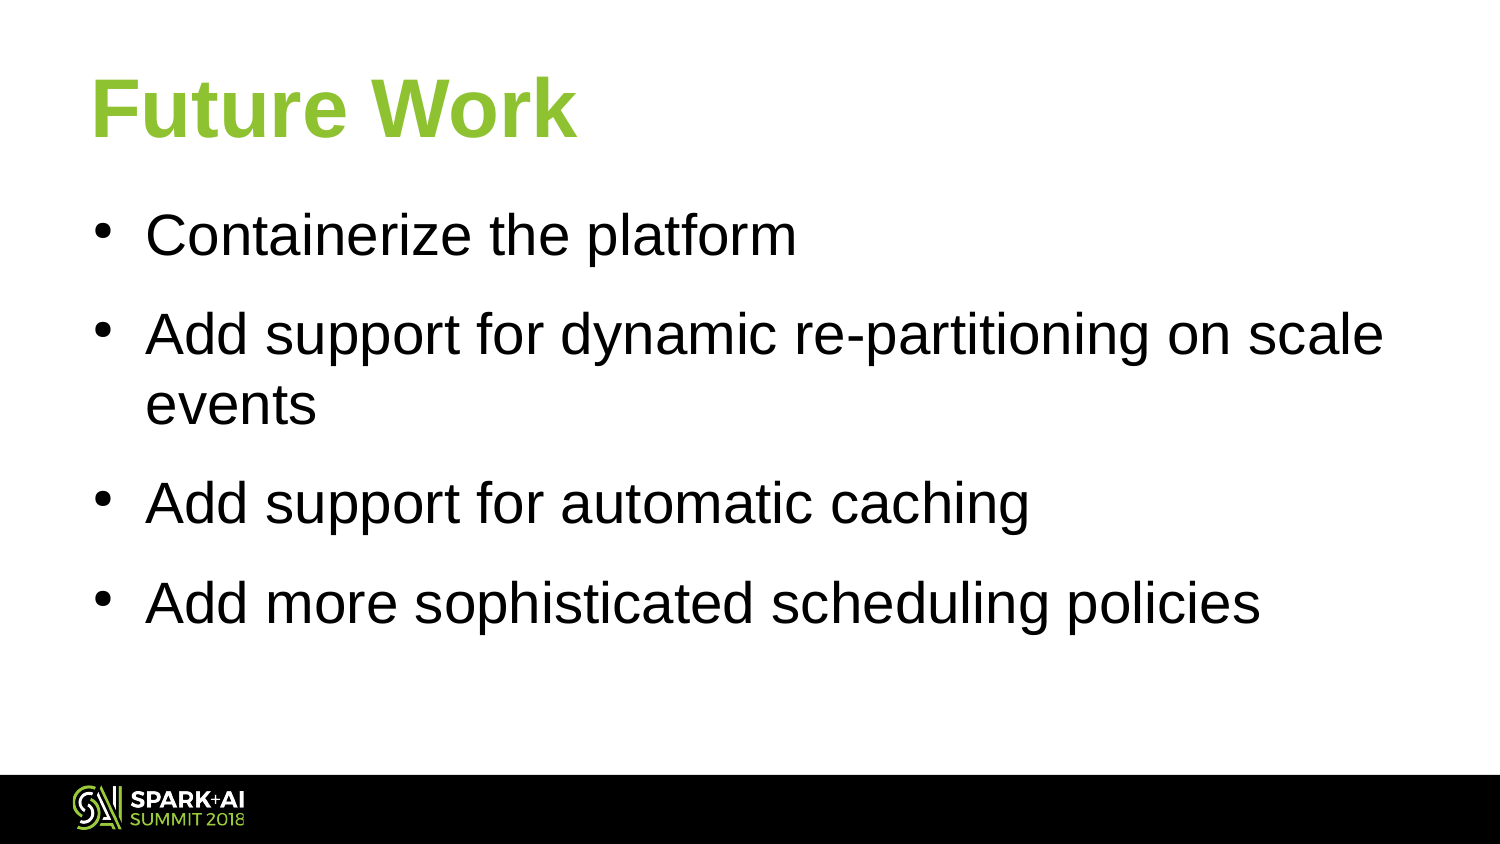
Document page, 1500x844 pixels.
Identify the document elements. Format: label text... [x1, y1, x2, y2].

list Containerize the platform Add support for dynamic re-partitioning on scale events Add support for automatic caching Add more sophisticated scheduling policies [75, 196, 1425, 754]
title Future Work [75, 33, 1426, 175]
